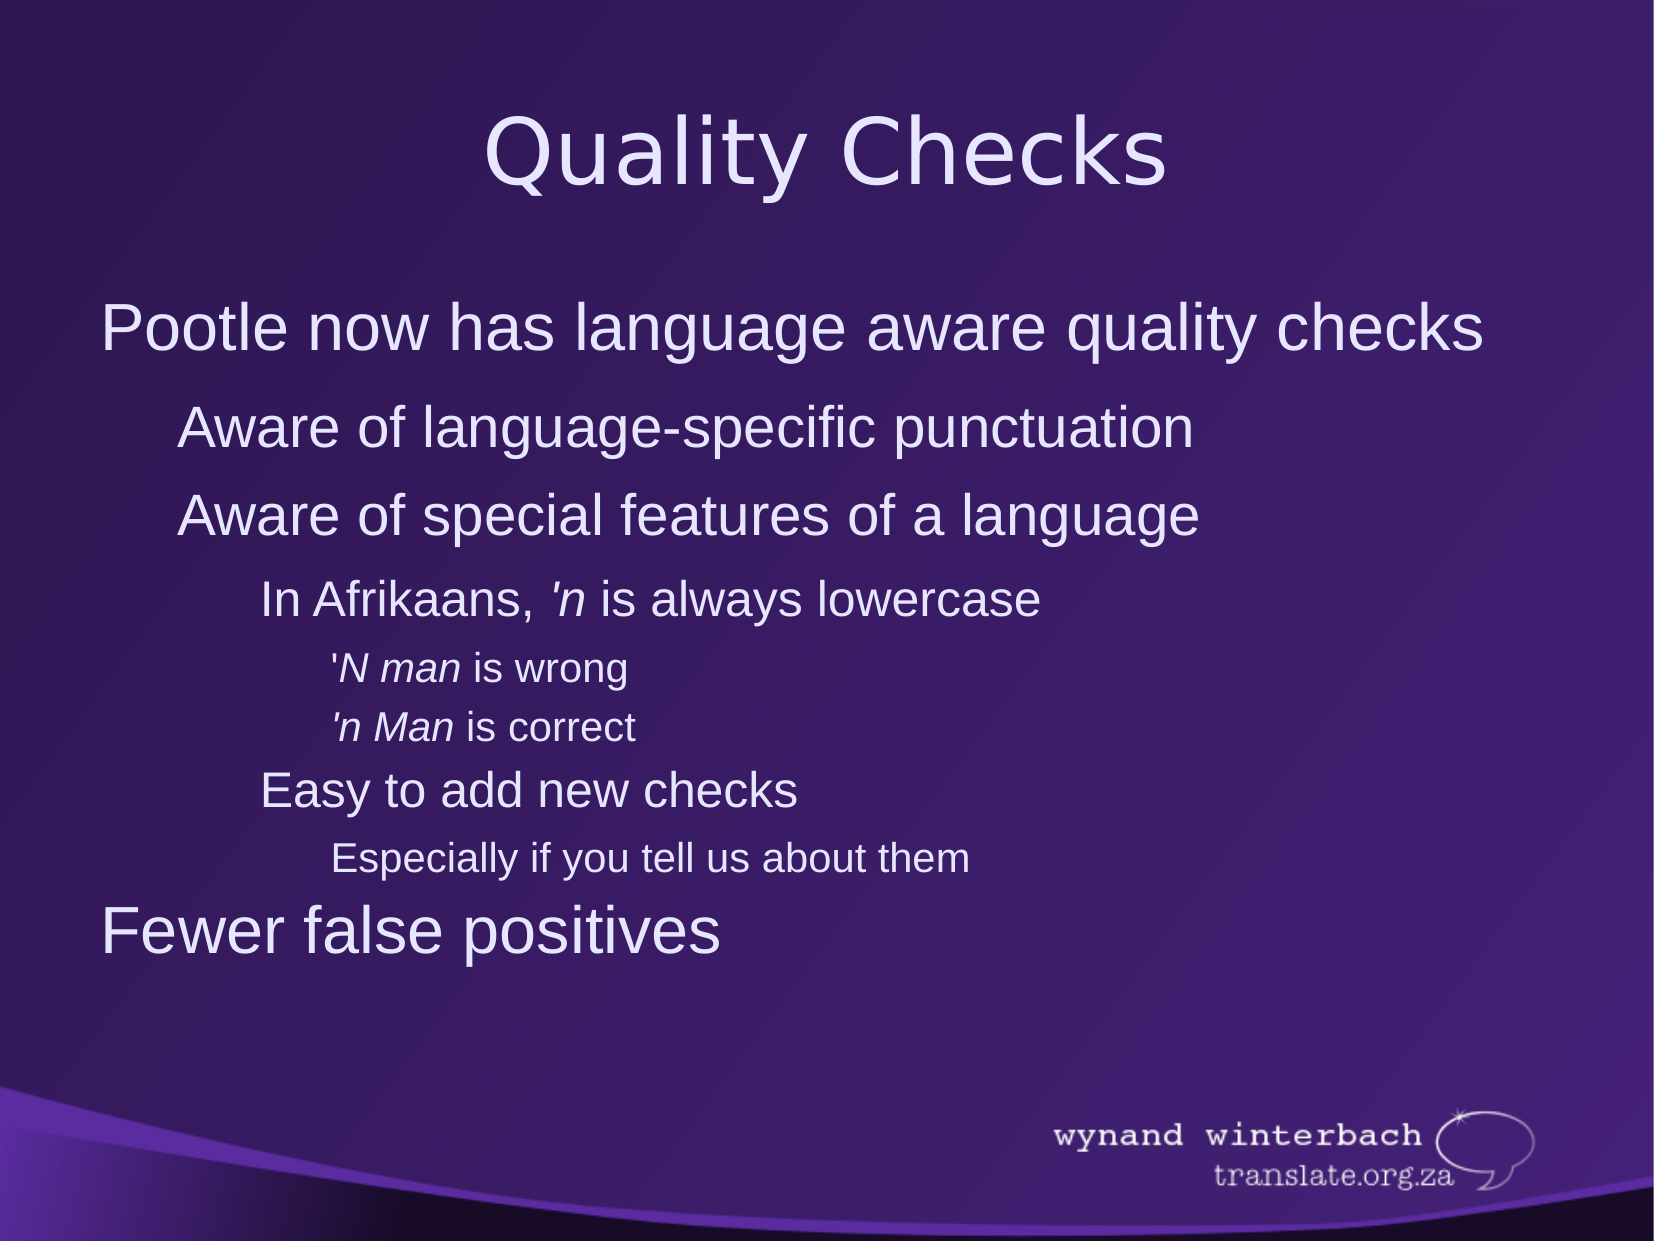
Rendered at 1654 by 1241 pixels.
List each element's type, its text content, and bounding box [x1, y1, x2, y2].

list Pootle now has language aware quality checks Aware of language-specific punctuation Aware of special features of a language In Afrikaans, 'n is always lowercase 'N man is wrong 'n Man is correct Easy to add new checks Especially if you tell us about them Fewer false positives [82, 290, 1565, 969]
picture [0, 0, 1654, 1241]
title Quality Checks [82, 49, 1571, 257]
